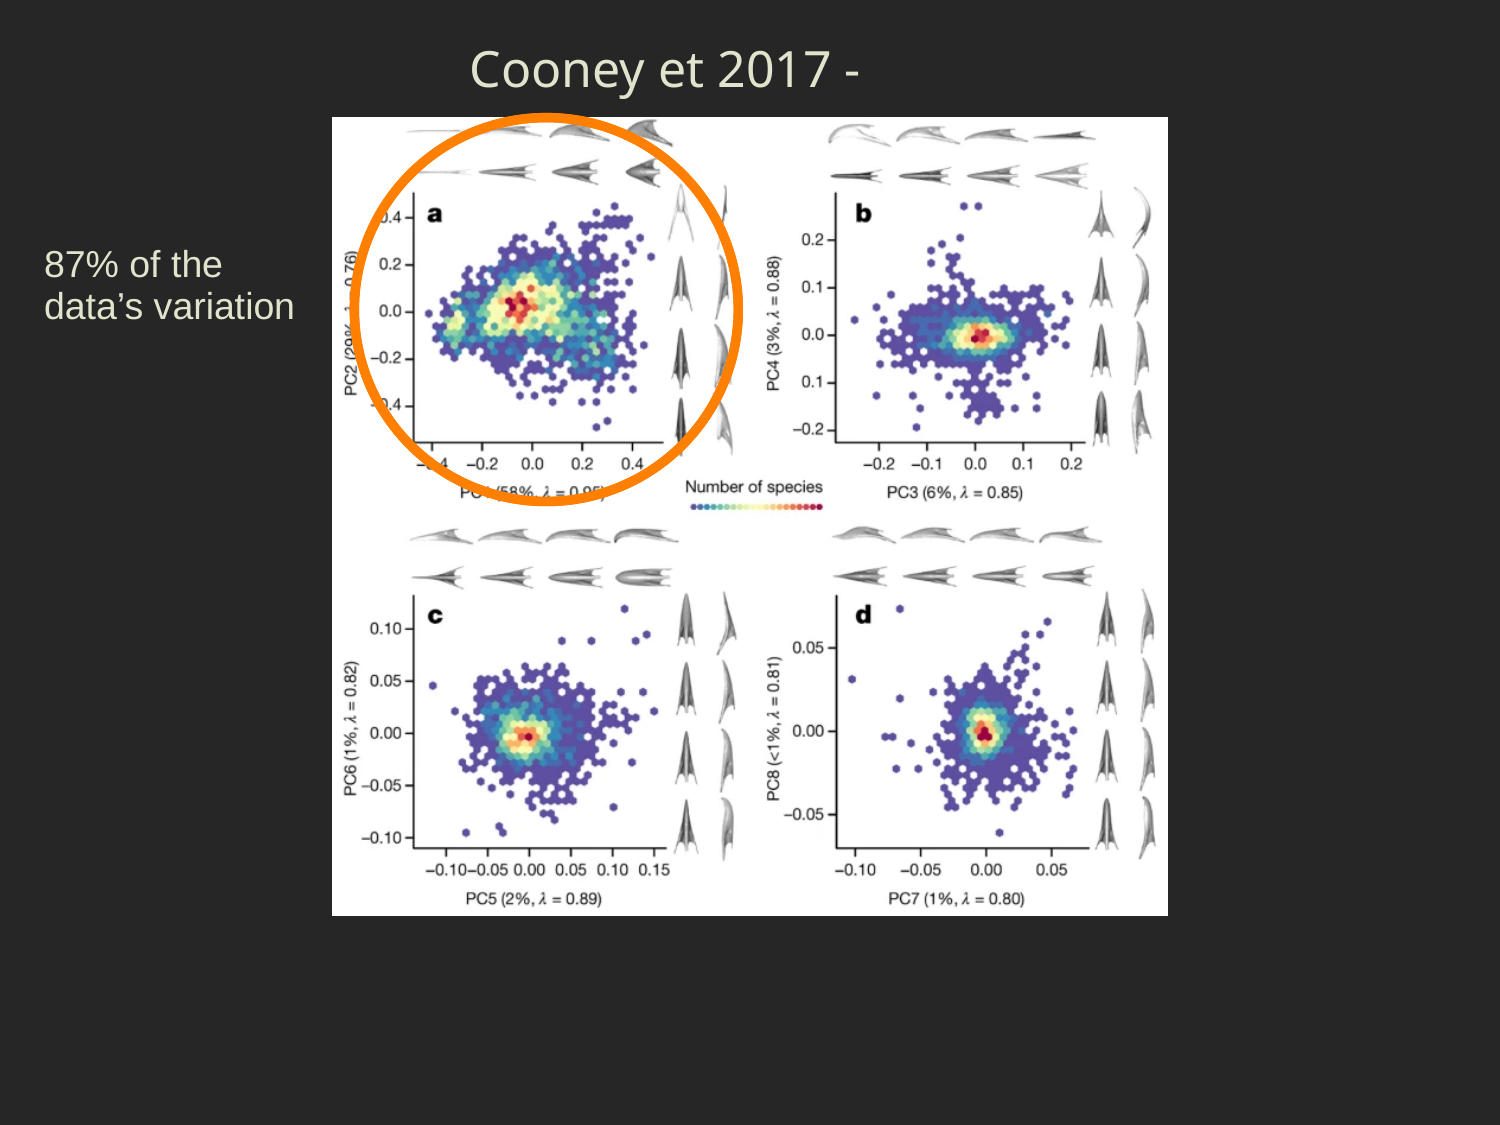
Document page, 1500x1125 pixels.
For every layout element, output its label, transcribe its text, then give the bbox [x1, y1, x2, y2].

picture [332, 117, 1168, 916]
text_box Cooney et 2017 - Nature [454, 26, 1046, 117]
picture [360, 123, 733, 496]
text_box 87% of the data’s variation [29, 236, 325, 492]
